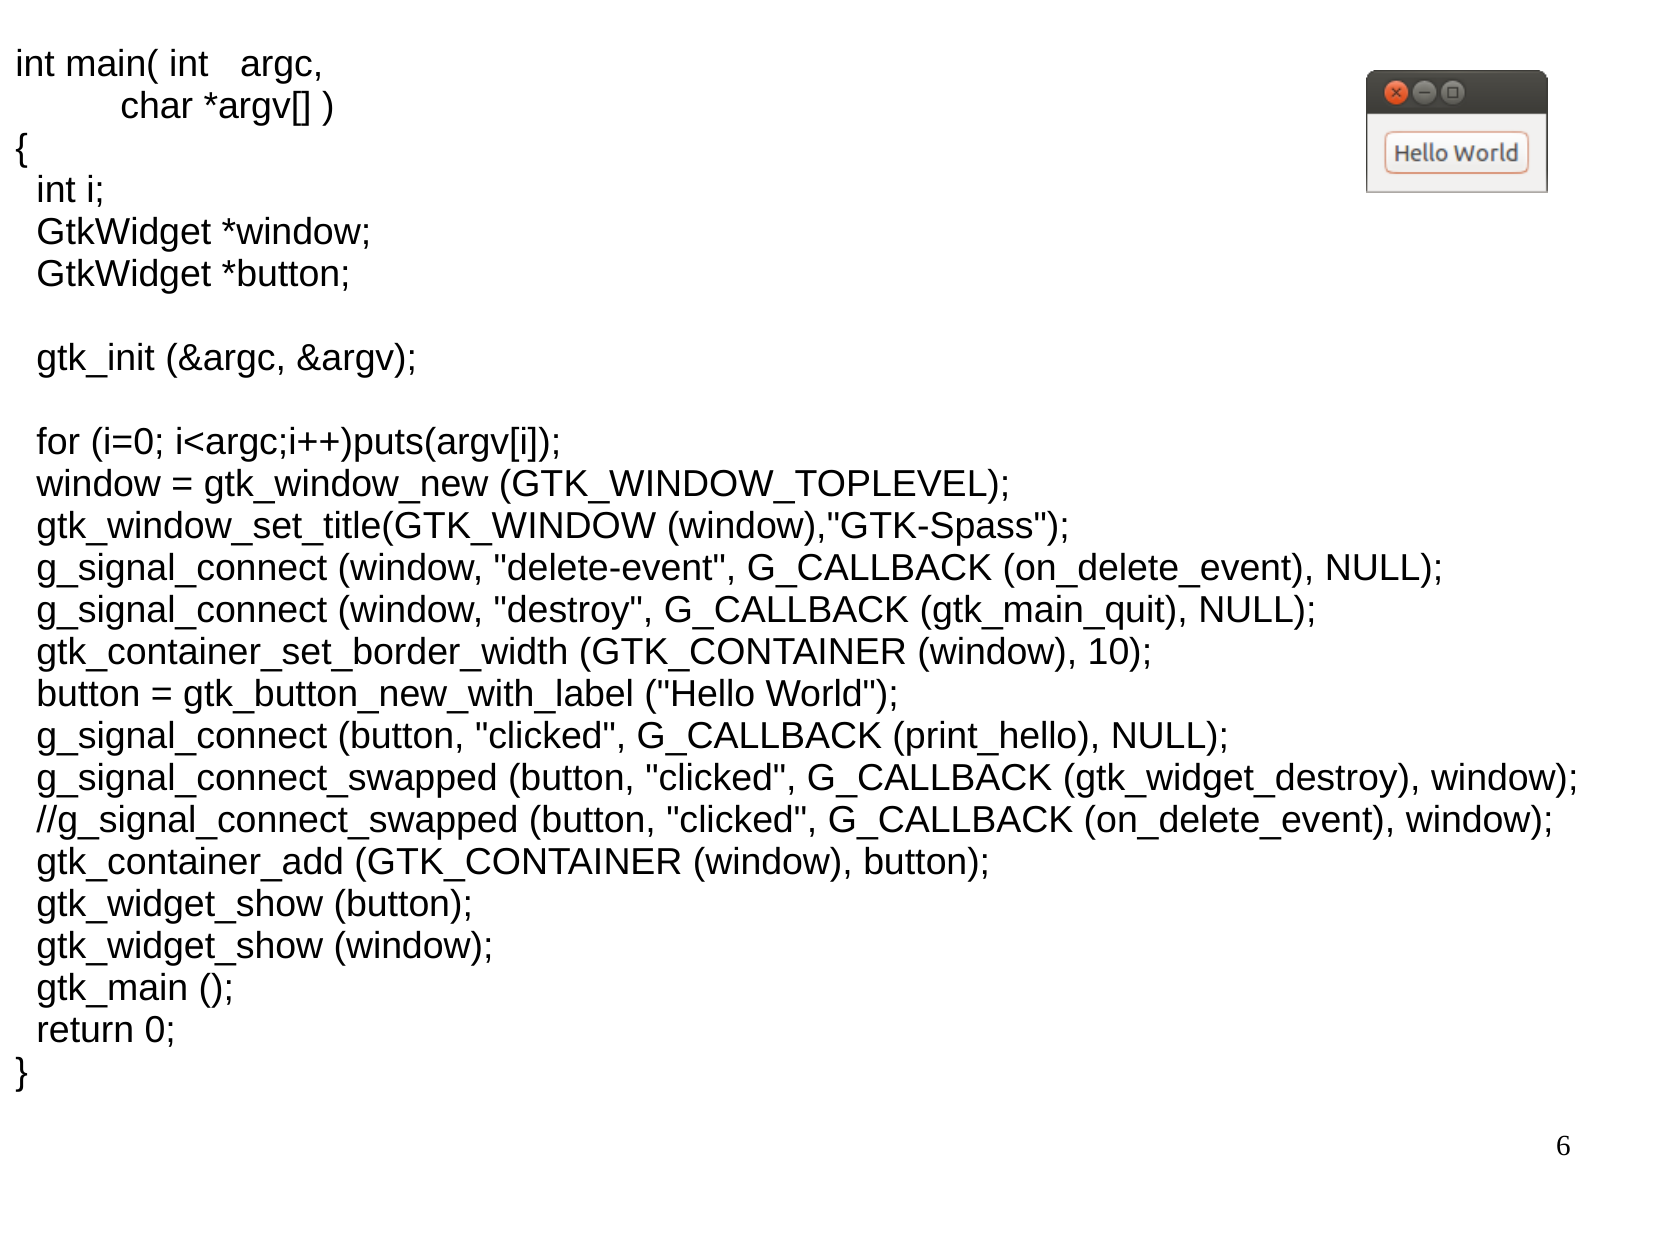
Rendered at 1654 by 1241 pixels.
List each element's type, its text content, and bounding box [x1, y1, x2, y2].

text_box int main( int argc, char *argv[] ) { int i; GtkWidget *window; GtkWidget *button; gtk_init (&argc, &argv); for (i=0; i<argc;i++)puts(argv[i]); window = gtk_window_new (GTK_WINDOW_TOPLEVEL); gtk_window_set_title(GTK_WINDOW (window),"GTK-Spass"); g_signal_connect (window, "delete-event", G_CALLBACK (on_delete_event), NULL); g_signal_connect (window, "destroy", G_CALLBACK (gtk_main_quit), NULL); gtk_container_set_border_width (GTK_CONTAINER (window), 10); button = gtk_button_new_with_label ("Hello World"); g_signal_connect (button, "clicked", G_CALLBACK (print_hello), NULL); g_signal_connect_swapped (button, "clicked", G_CALLBACK (gtk_widget_destroy), window); //g_signal_connect_swapped (button, "clicked", G_CALLBACK (on_delete_event), window); gtk_container_add (GTK_CONTAINER (window), button); gtk_widget_show (button); gtk_widget_show (window); gtk_main (); return 0; } [0, 35, 1654, 1184]
picture [1366, 70, 1548, 193]
